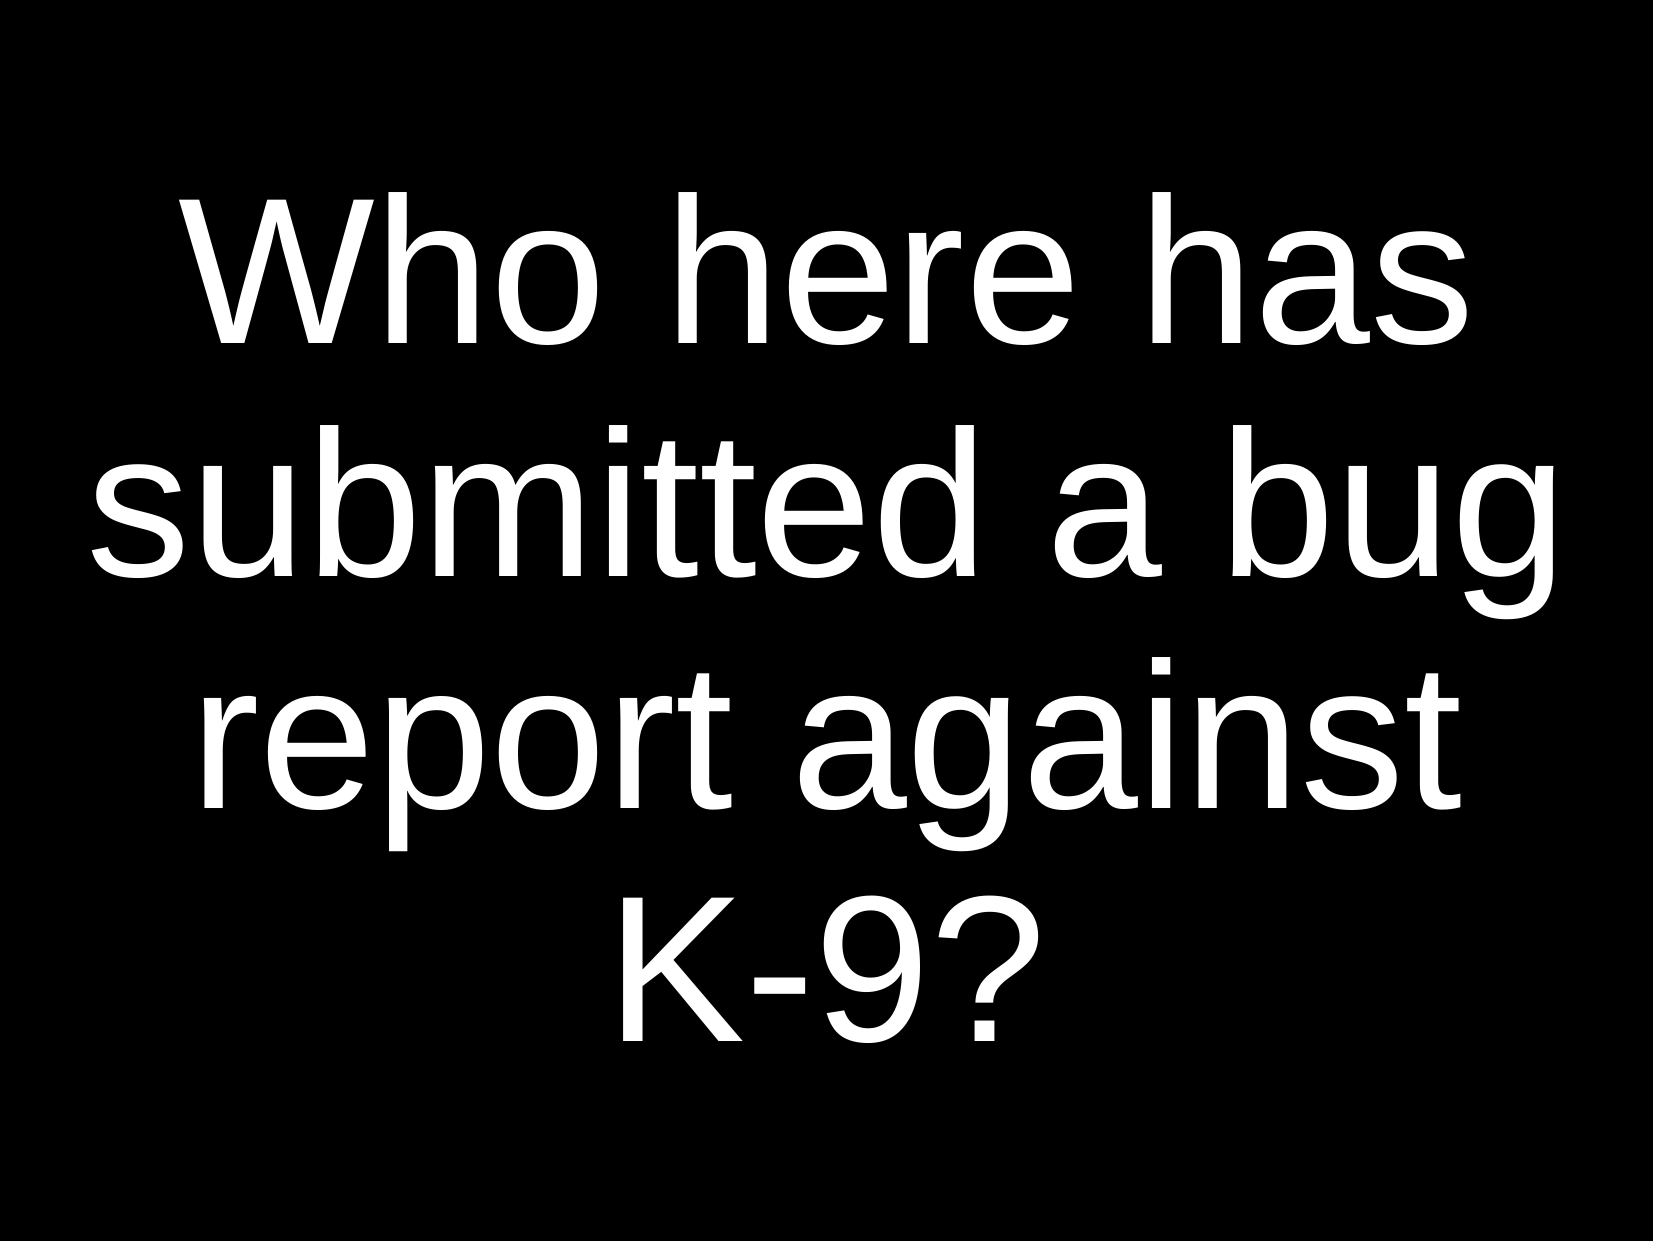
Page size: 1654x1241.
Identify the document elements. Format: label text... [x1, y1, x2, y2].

title Who here has submitted a bug report against K-9? [82, 101, 1571, 1140]
